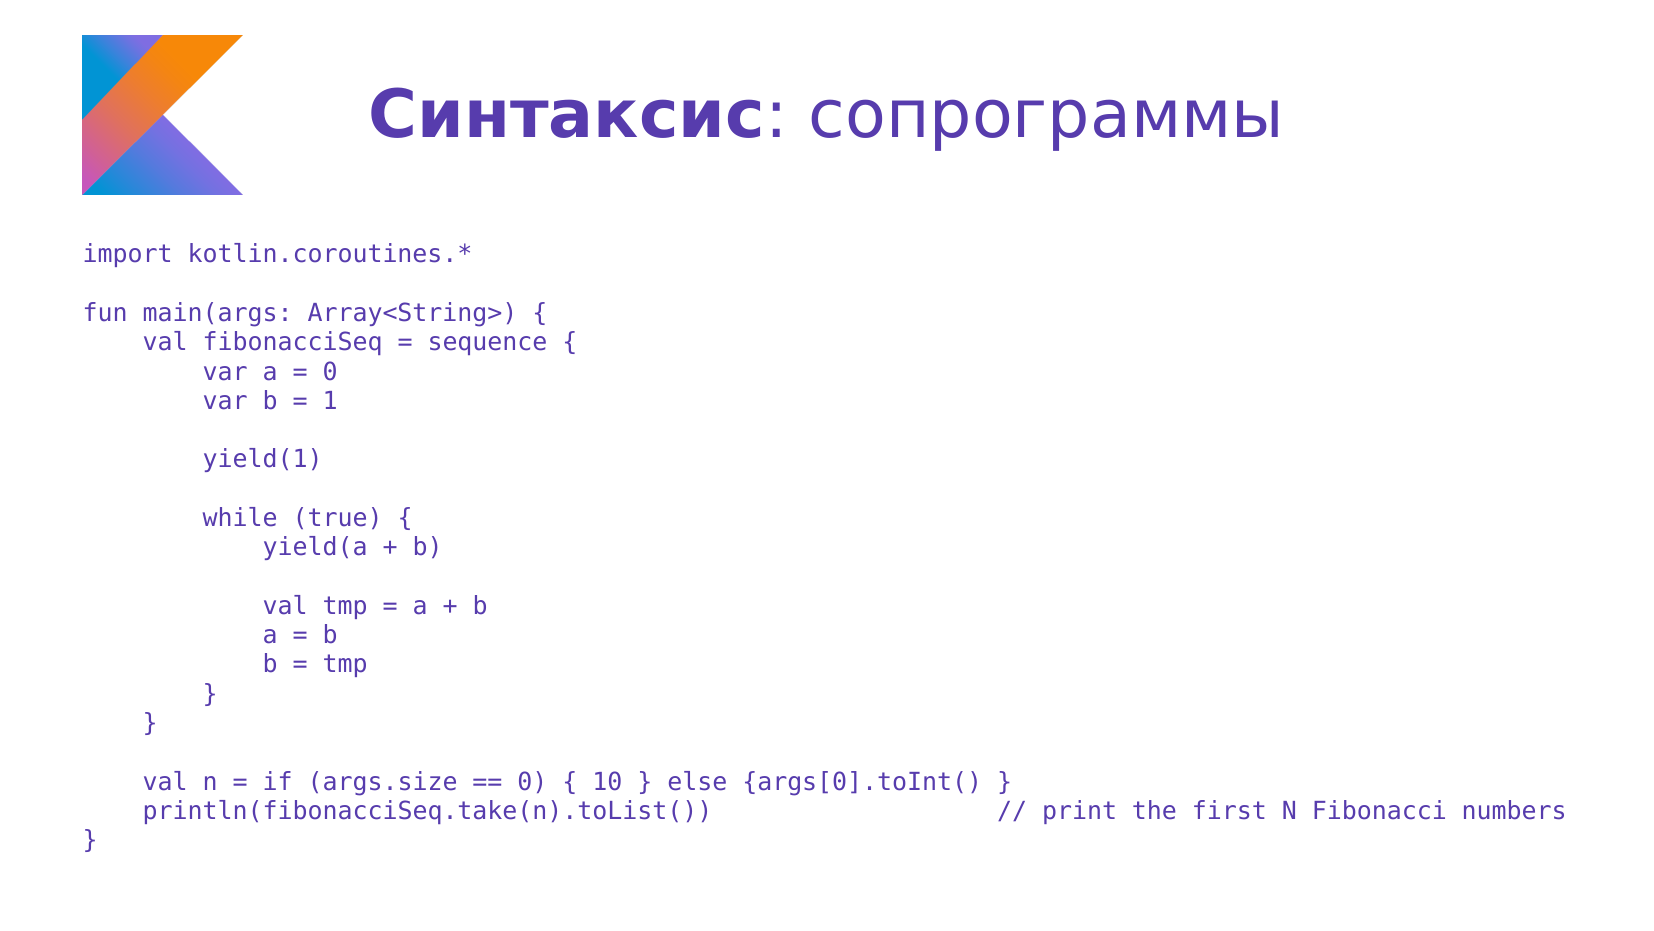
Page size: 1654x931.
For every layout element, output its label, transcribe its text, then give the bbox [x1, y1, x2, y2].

picture [82, 35, 243, 195]
subtitle import kotlin.coroutines.* fun main(args: Array<String>) { val fibonacciSeq = sequence { var a = 0 var b = 1 yield(1) while (true) { yield(a + b) val tmp = a + b a = b b = tmp } } val n = if (args.size == 0) { 10 } else {args[0].toInt() } println(fibonacciSeq.take(n).toList()) // print the first N Fibonacci numbers } [82, 239, 1571, 855]
title Синтаксис: сопрограммы [243, 37, 1571, 193]
